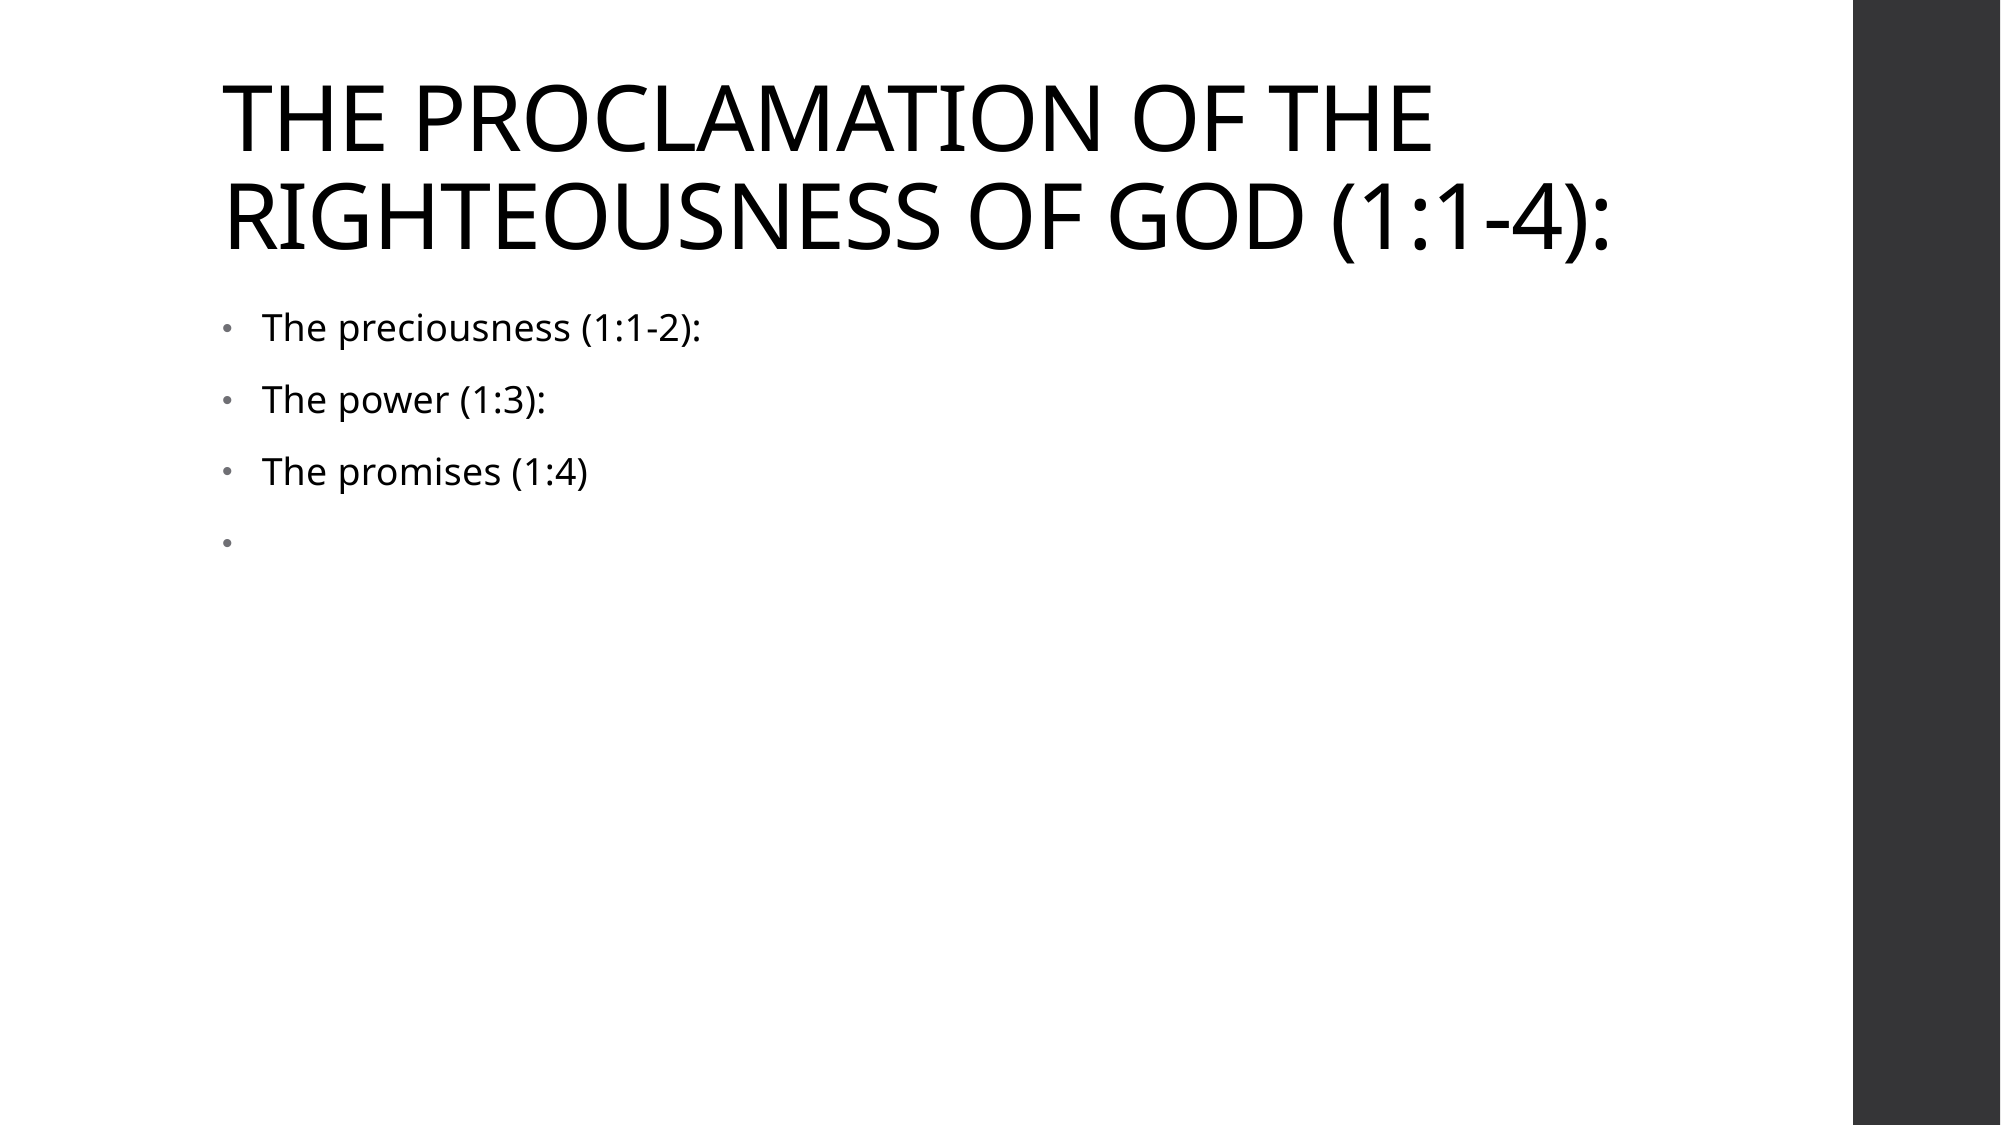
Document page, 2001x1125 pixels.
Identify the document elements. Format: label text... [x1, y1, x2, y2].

list The preciousness (1:1-2): The power (1:3): The promises (1:4) [206, 299, 1617, 1014]
title THE PROCLAMATION OF THE RIGHTEOUSNESS OF GOD (1:1-4): [206, 60, 1797, 278]
